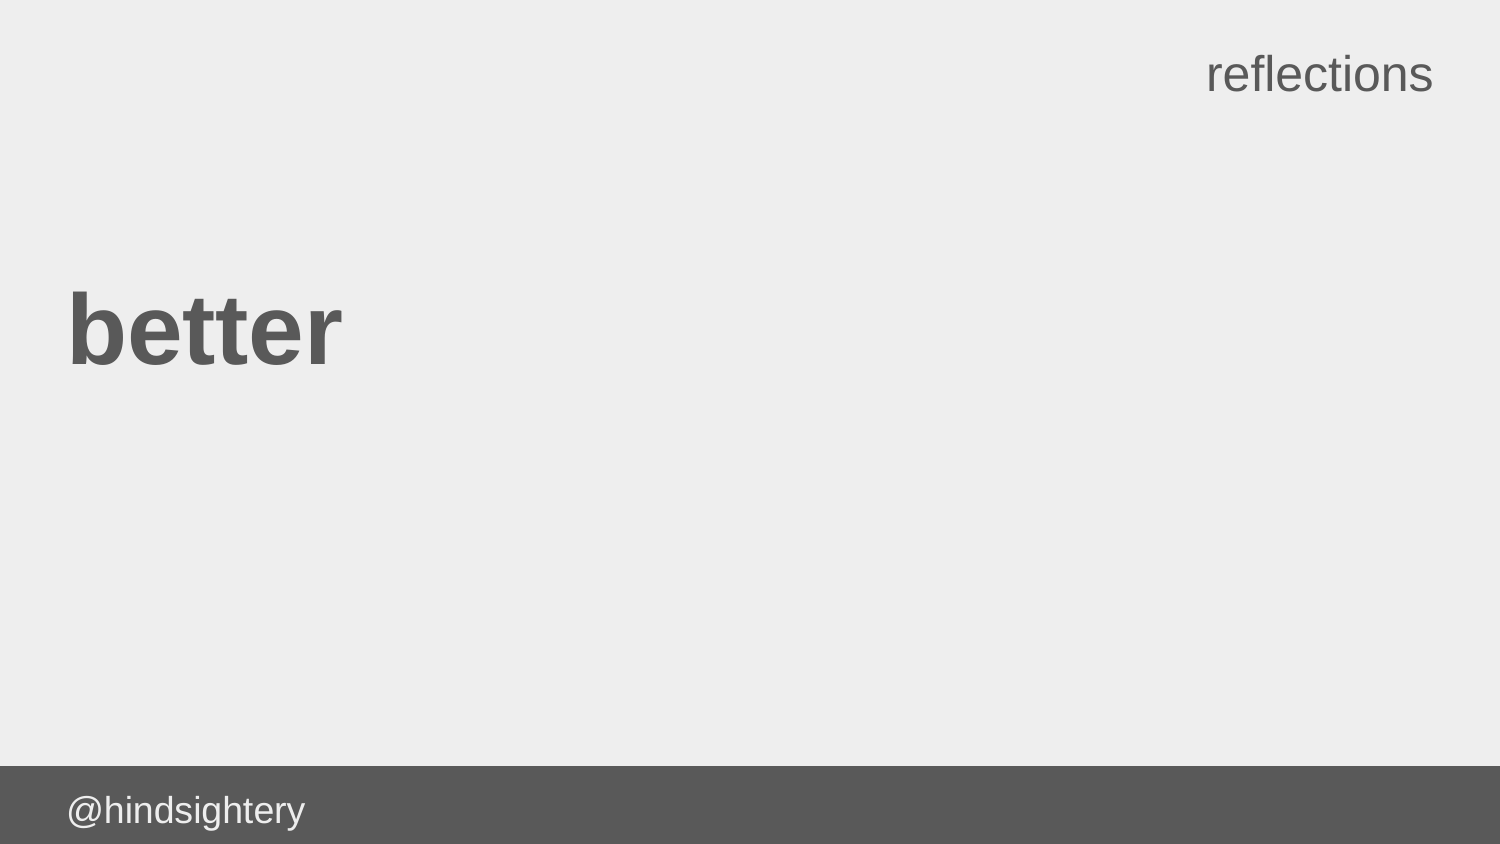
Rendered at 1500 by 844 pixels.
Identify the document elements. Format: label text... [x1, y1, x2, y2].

subtitle @hindsightery [51, 776, 836, 842]
title better [51, 200, 1449, 577]
list reflections [51, 26, 1449, 200]
